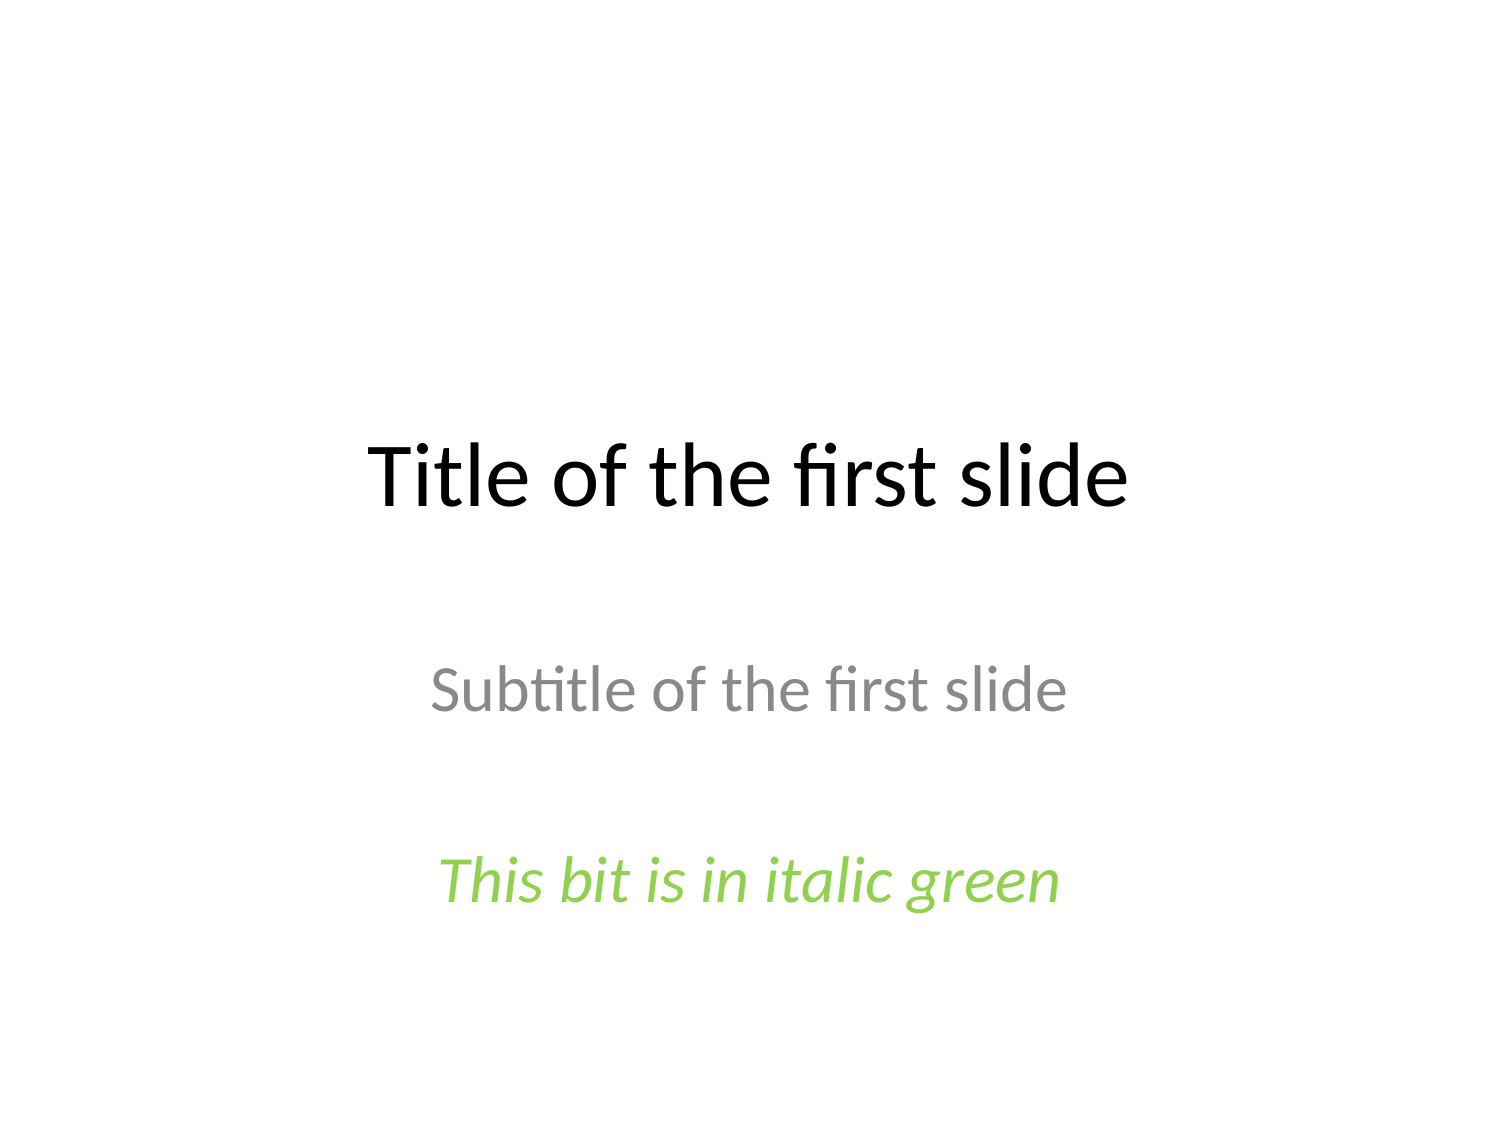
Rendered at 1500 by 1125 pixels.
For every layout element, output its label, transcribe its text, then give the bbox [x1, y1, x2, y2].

title Title of the first slide [112, 349, 1388, 591]
subtitle Subtitle of the first slide This bit is in italic green [225, 637, 1276, 925]
